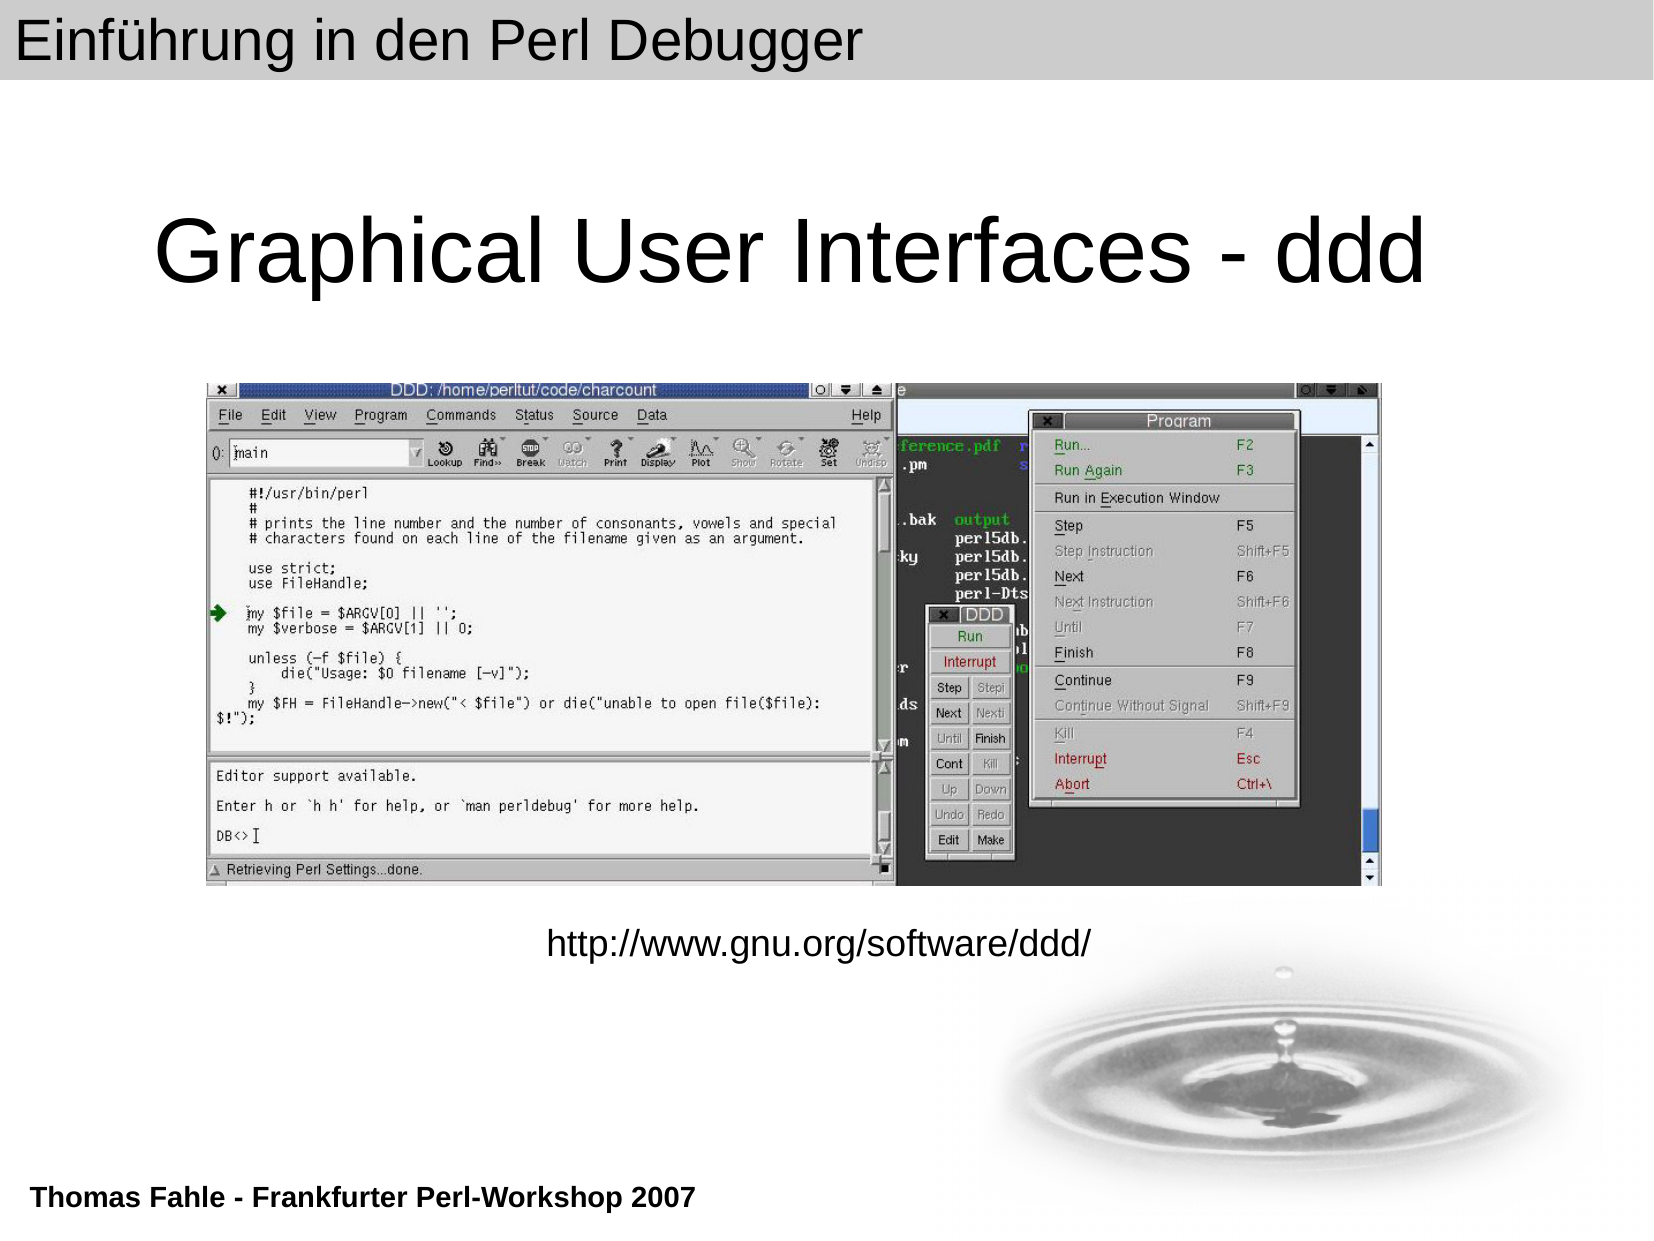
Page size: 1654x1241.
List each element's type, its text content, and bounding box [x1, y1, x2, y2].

picture [0, 80, 1654, 1241]
text_box http://www.gnu.org/software/ddd/ [531, 915, 1104, 973]
title Graphical User Interfaces - ddd [47, 147, 1536, 355]
